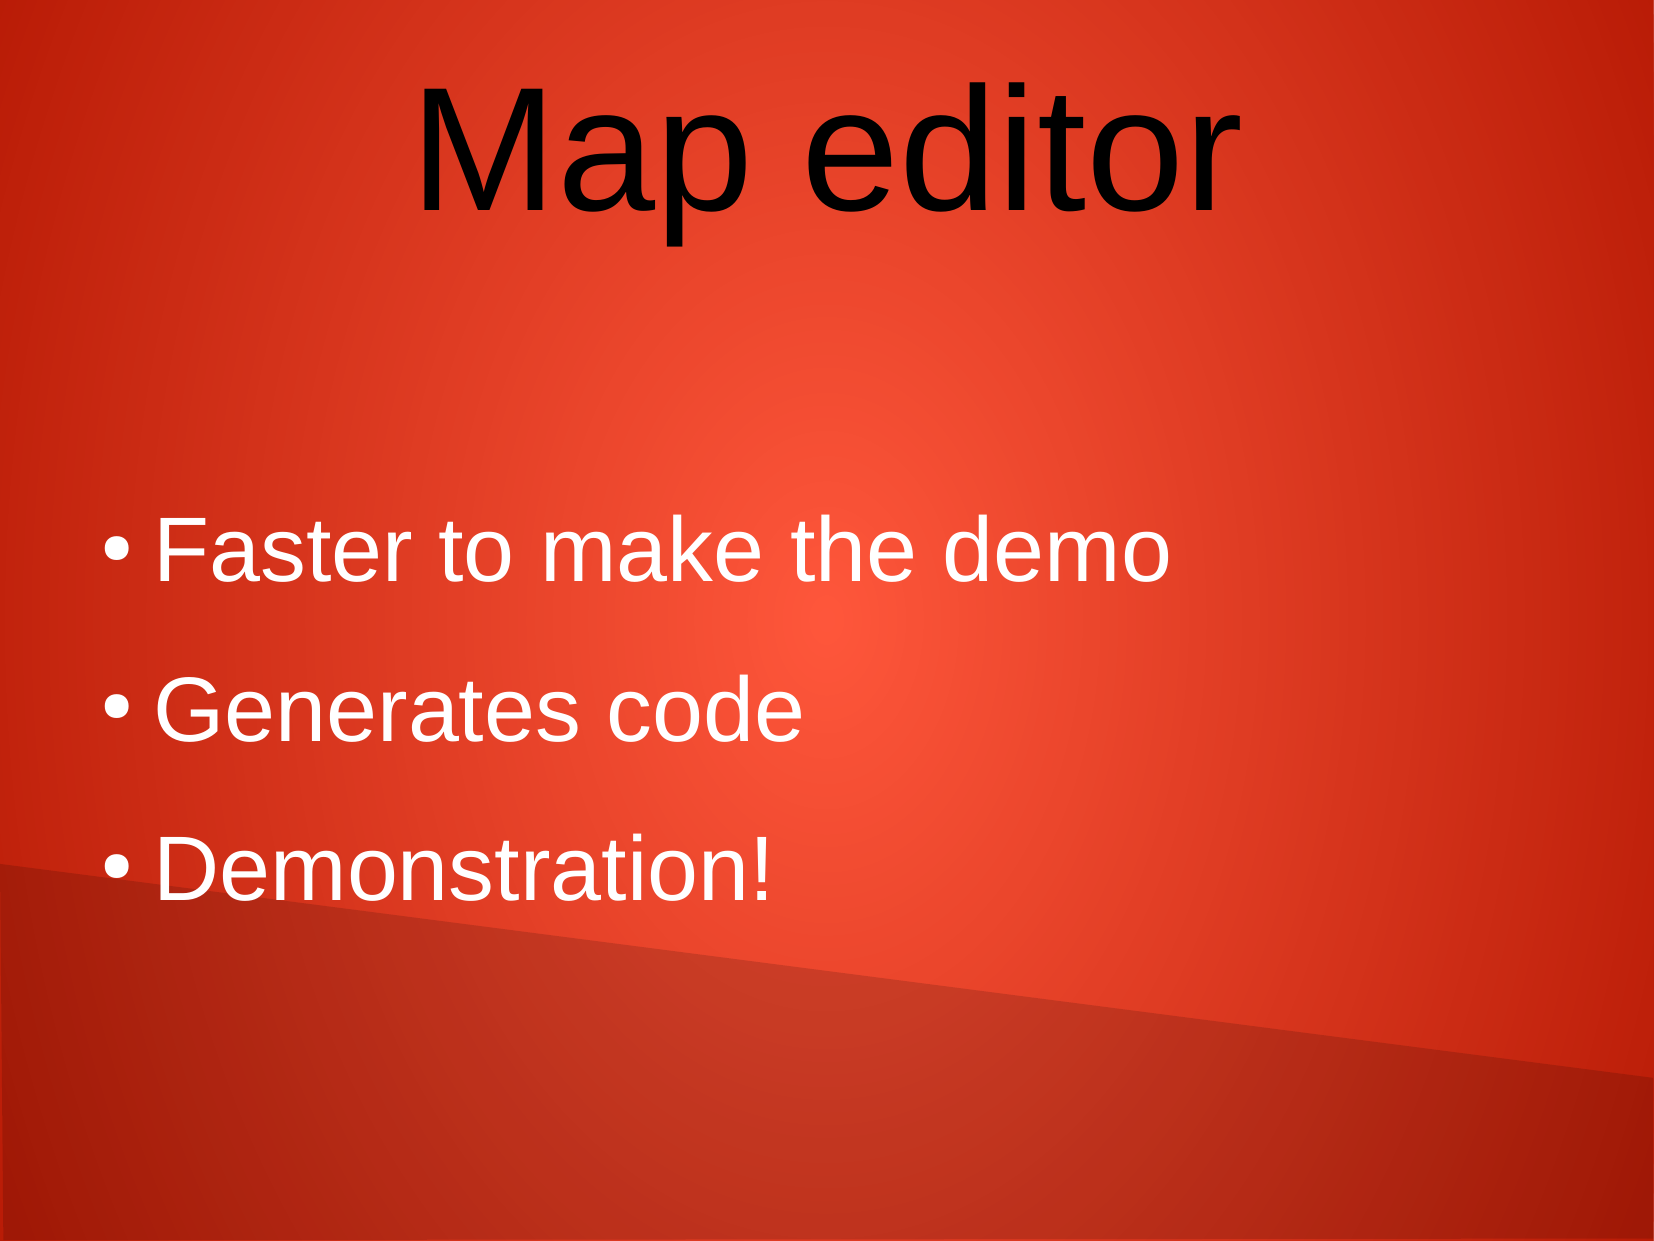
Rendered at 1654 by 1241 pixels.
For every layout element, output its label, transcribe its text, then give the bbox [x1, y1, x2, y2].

title Map editor [82, 47, 1571, 252]
list Faster to make the demo Generates code Demonstration! [82, 299, 1571, 1019]
